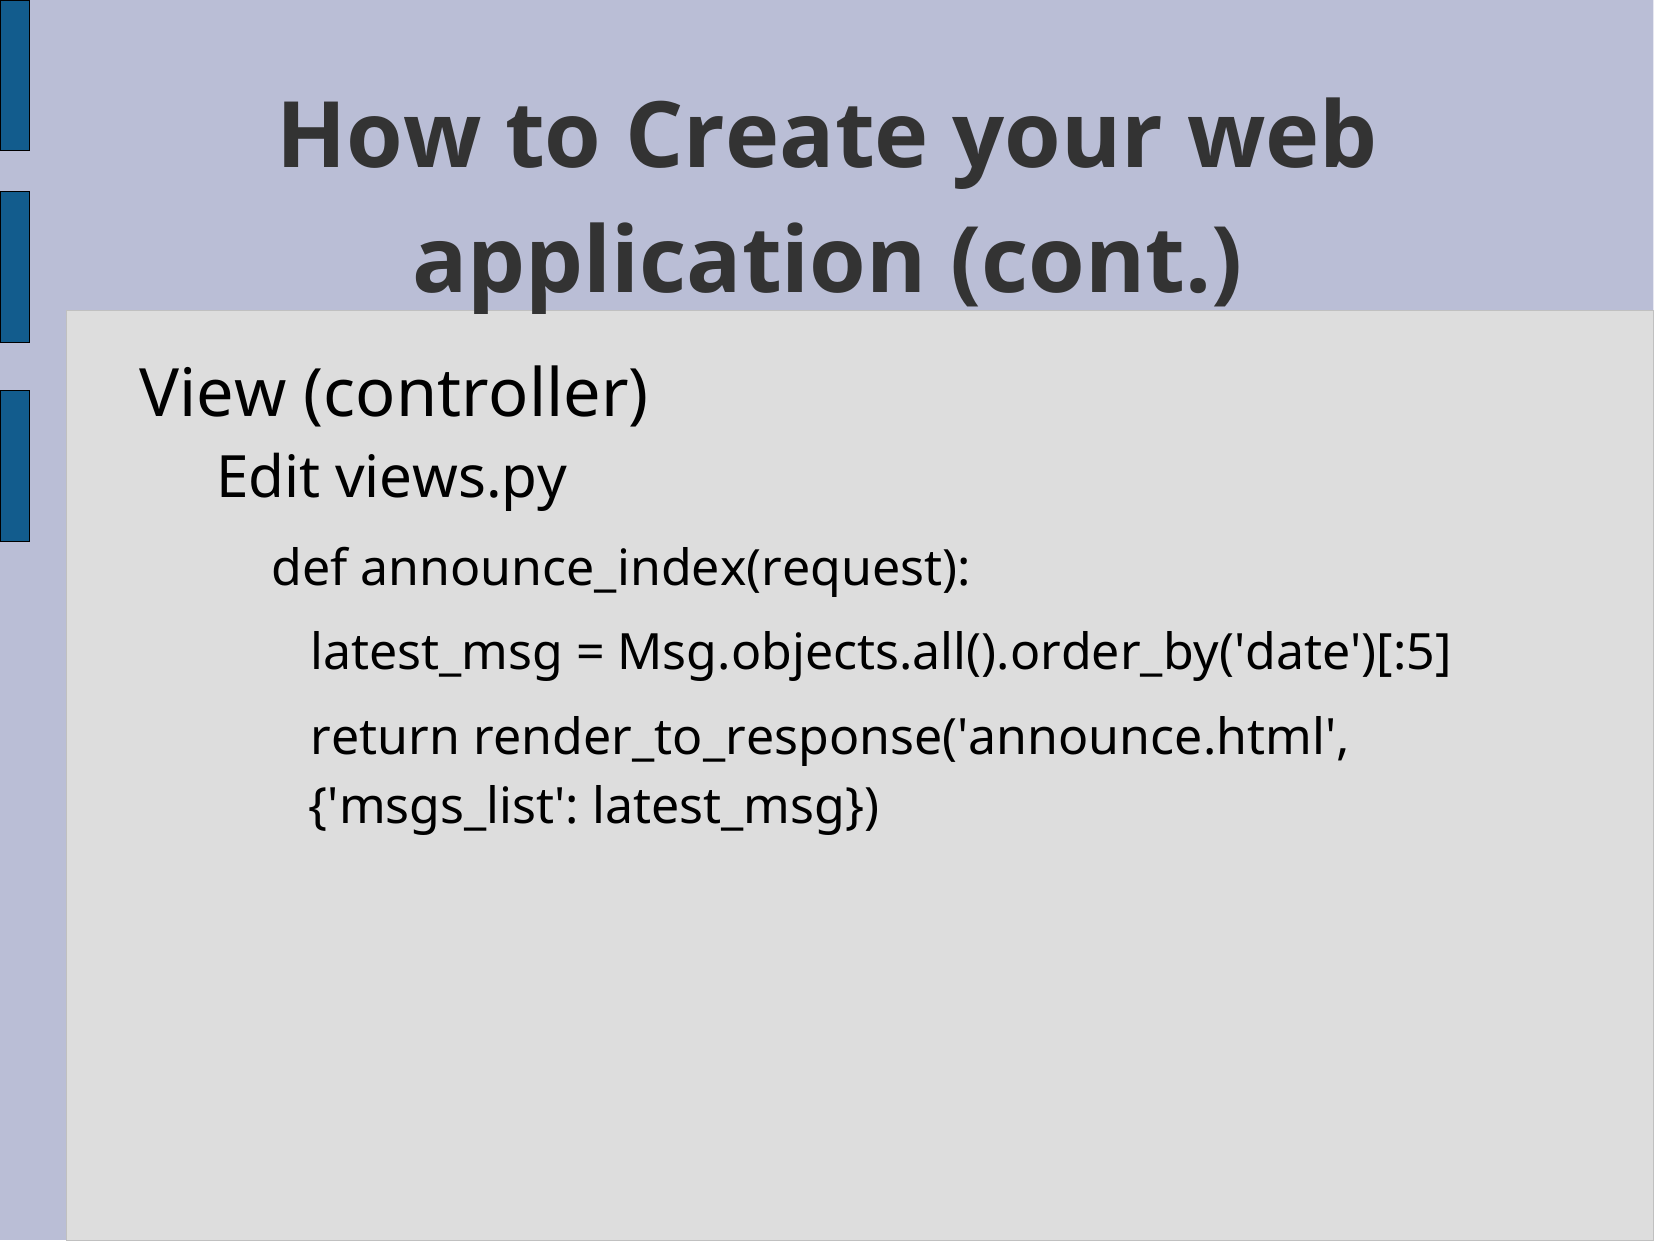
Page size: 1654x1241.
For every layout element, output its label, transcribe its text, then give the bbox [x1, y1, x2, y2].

list View (controller) Edit views.py def announce_index(request): latest_msg = Msg.objects.all().order_by('date')[:5] return render_to_response('announce.html', {'msgs_list': latest_msg}) [121, 344, 1534, 1112]
title How to Create your web application (cont.) [121, 84, 1534, 305]
